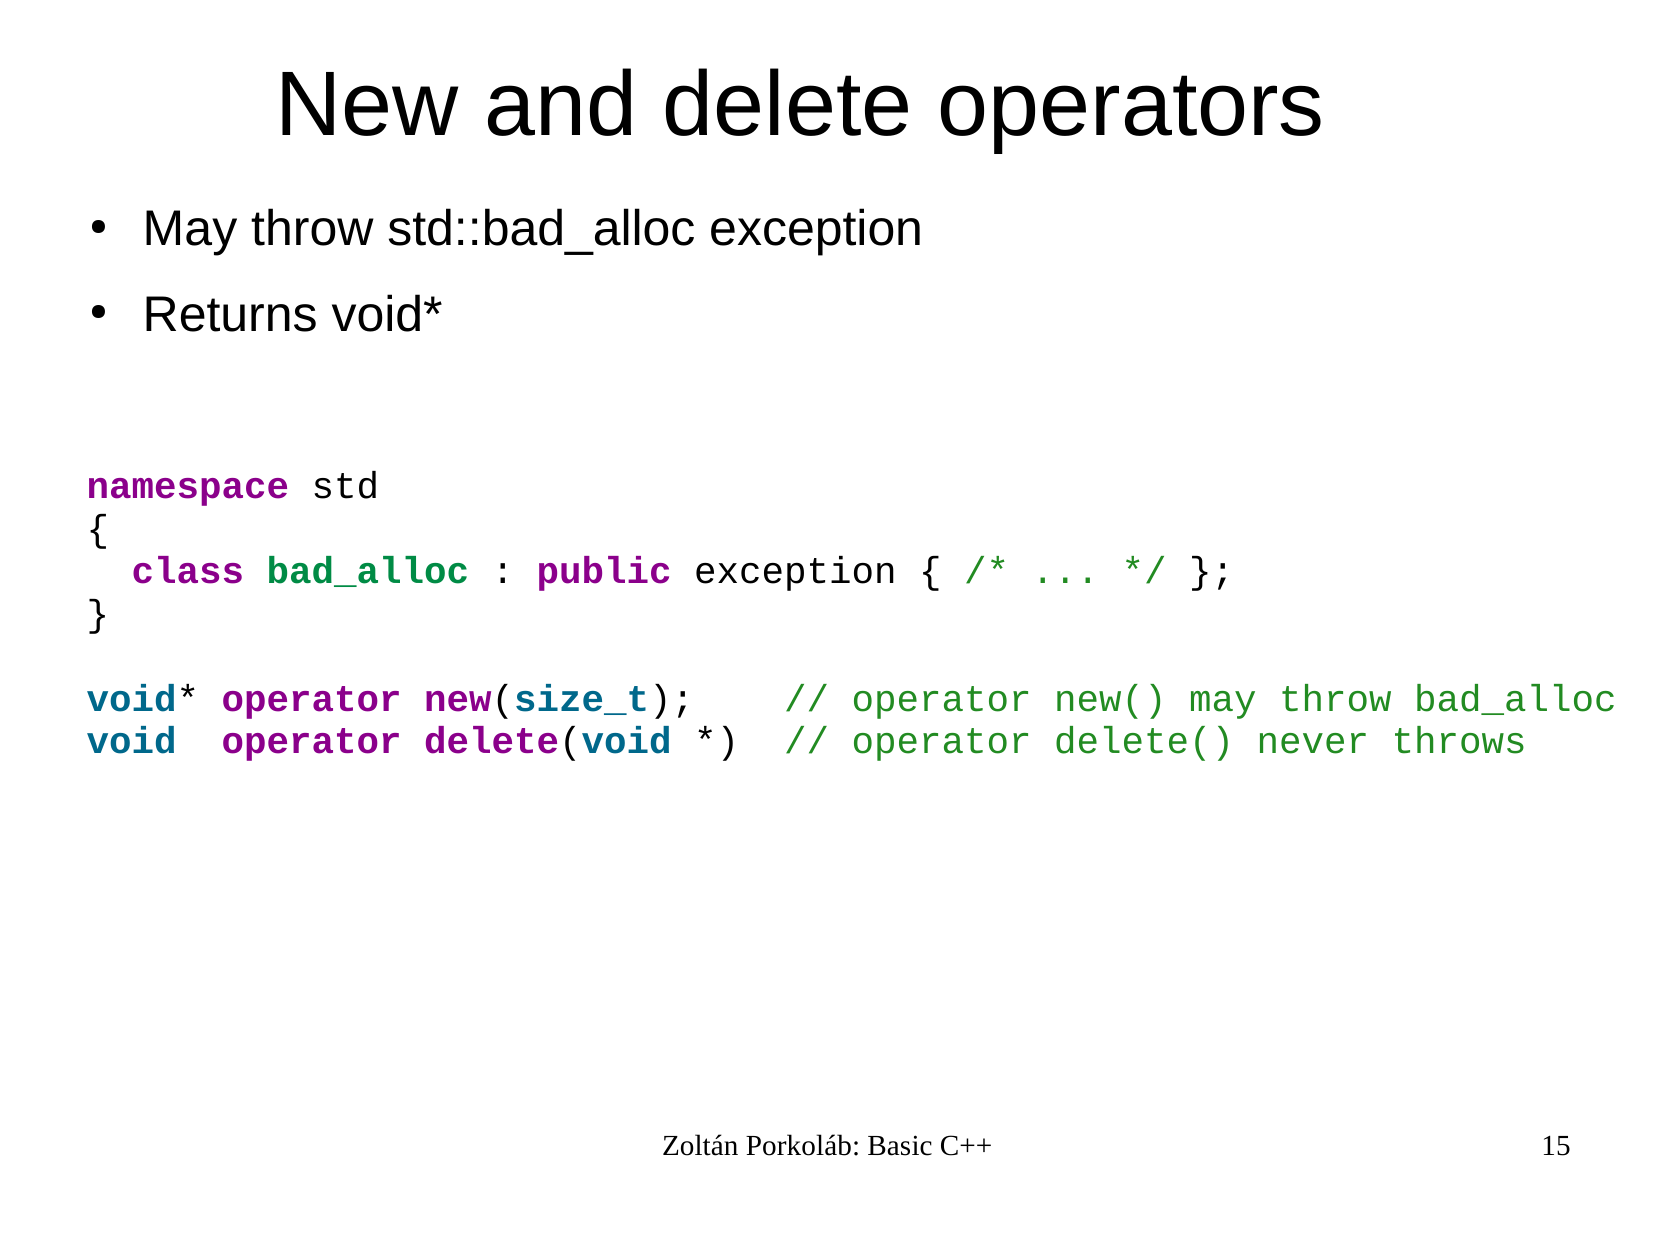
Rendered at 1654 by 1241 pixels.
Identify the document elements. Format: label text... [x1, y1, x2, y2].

list May throw std::bad_alloc exception Returns void* [71, 119, 1606, 417]
title New and delete operators [56, 0, 1546, 208]
text_box namespace std { class bad_alloc : public exception { /* ... */ }; } void* operator new(size_t); // operator new() may throw bad_alloc void operator delete(void *) // operator delete() never throws [71, 417, 1636, 1216]
